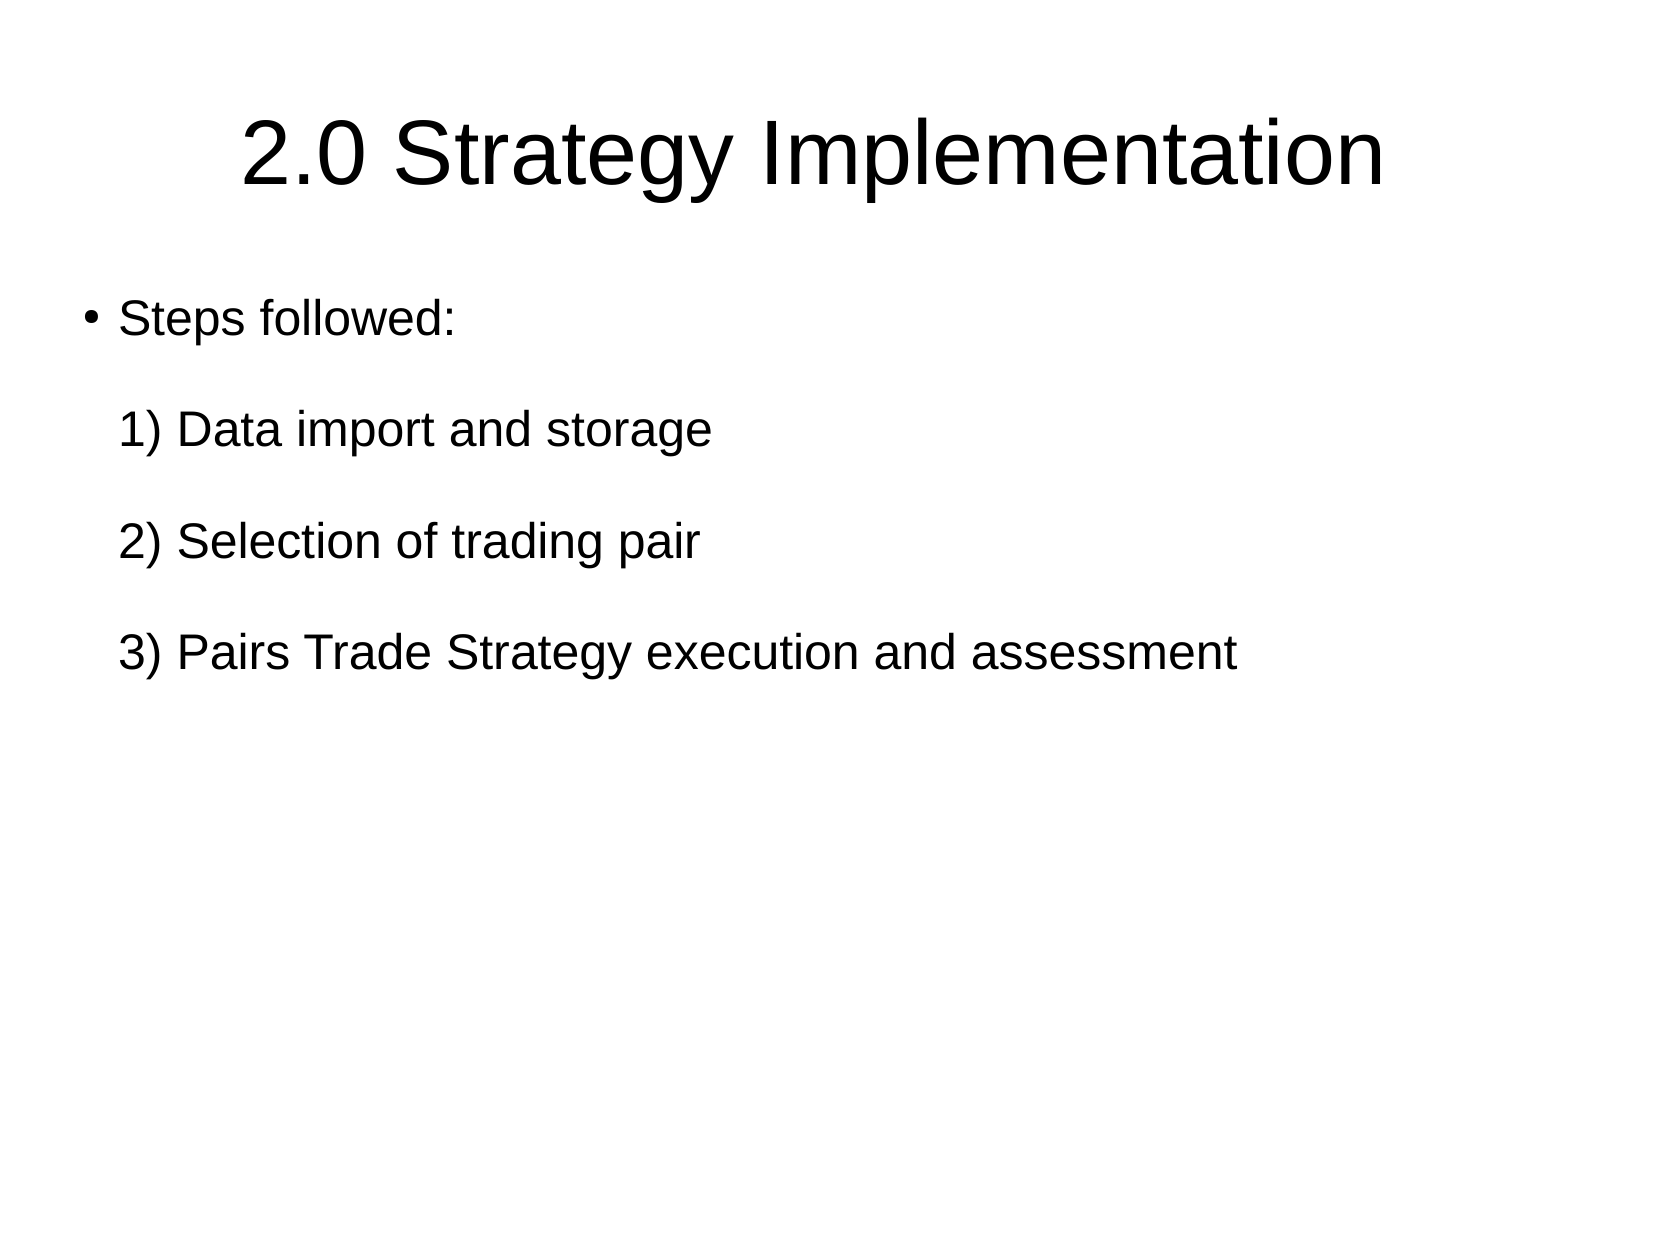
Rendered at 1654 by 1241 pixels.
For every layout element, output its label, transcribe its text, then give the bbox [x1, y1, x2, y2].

subtitle Steps followed: Data import and storage Selection of trading pair Pairs Trade Strategy execution and assessment [82, 290, 1571, 1109]
title 2.0 Strategy Implementation [82, 49, 1571, 257]
